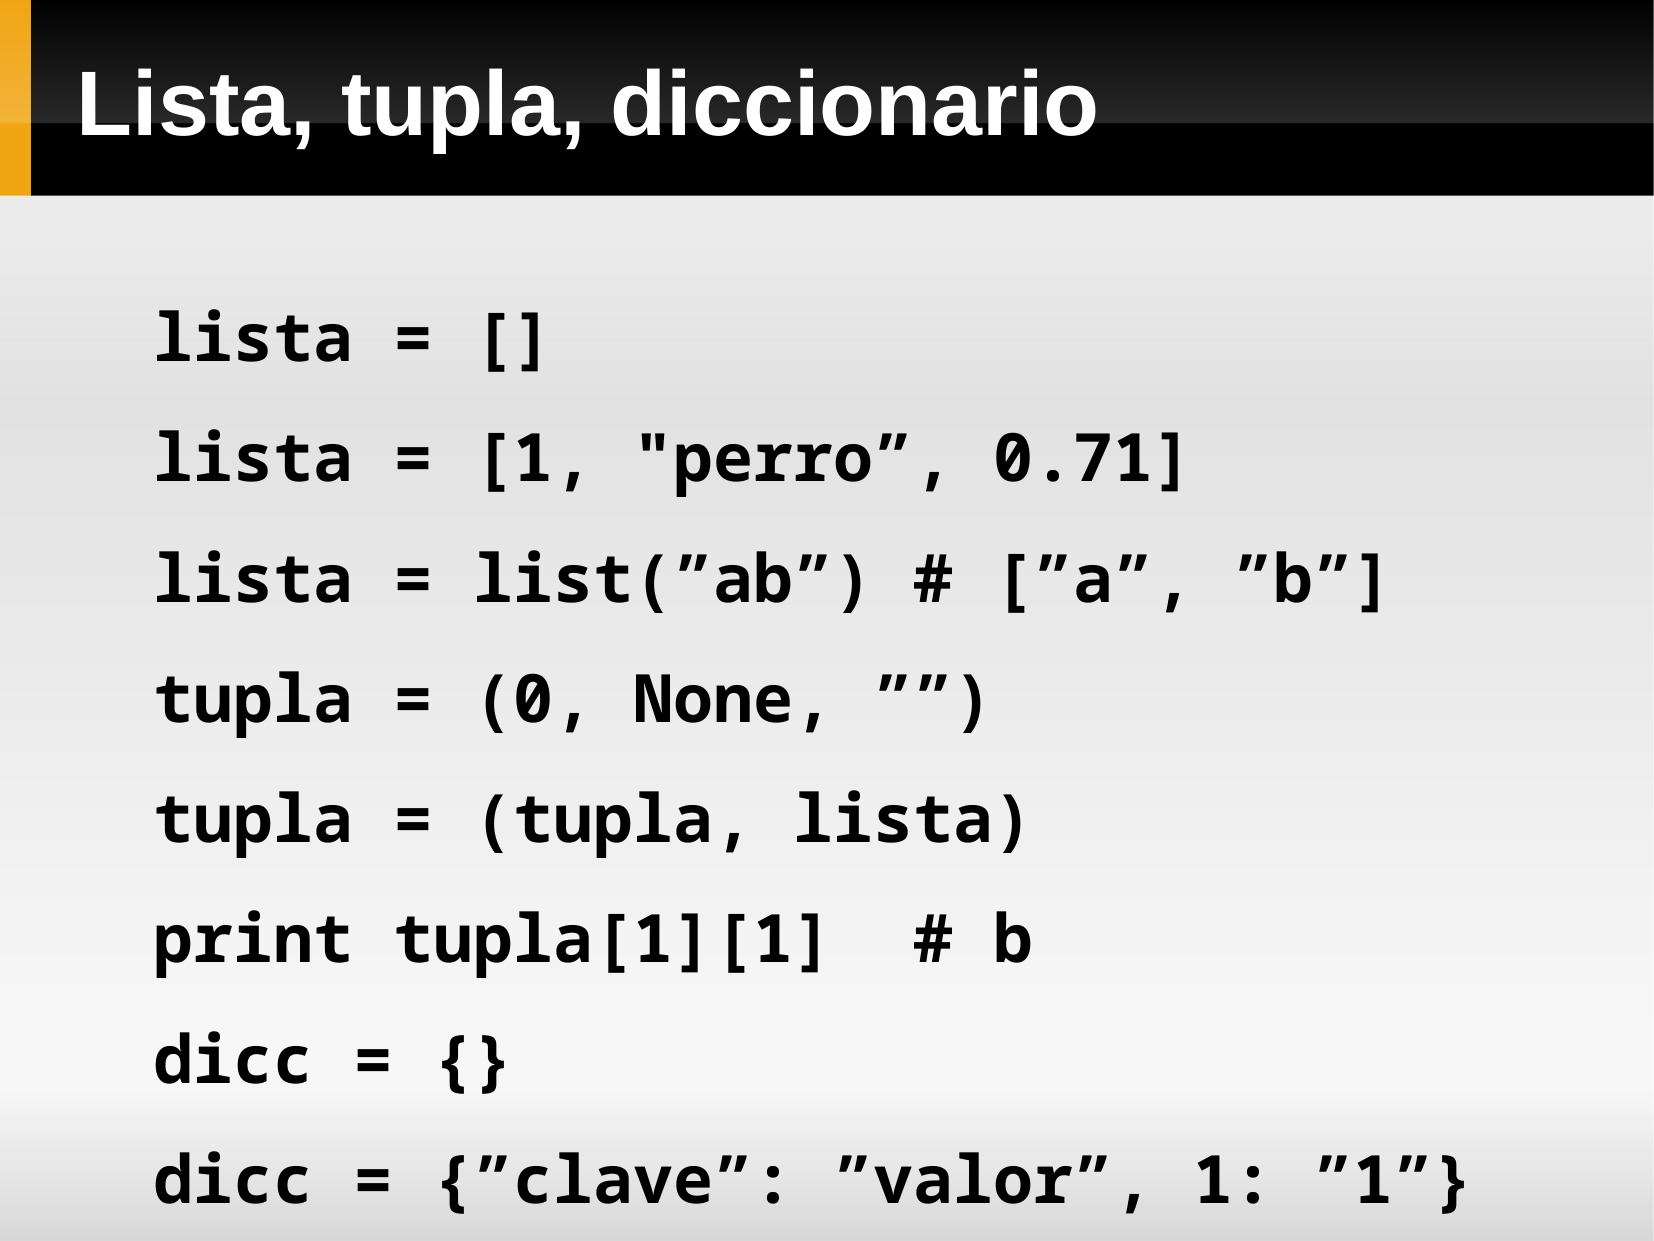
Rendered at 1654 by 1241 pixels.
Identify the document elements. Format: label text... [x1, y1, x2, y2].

title Lista, tupla, diccionario [76, 0, 1565, 208]
picture [0, 0, 1654, 1241]
list lista = [] lista = [1, "perro”, 0.71] lista = list(”ab”) # [”a”, ”b”] tupla = (0, None, ””) tupla = (tupla, lista) print tupla[1][1] # b dicc = {} dicc = {”clave”: ”valor”, 1: ”1”} print dicc[”clave”] # valor [82, 290, 1571, 1128]
